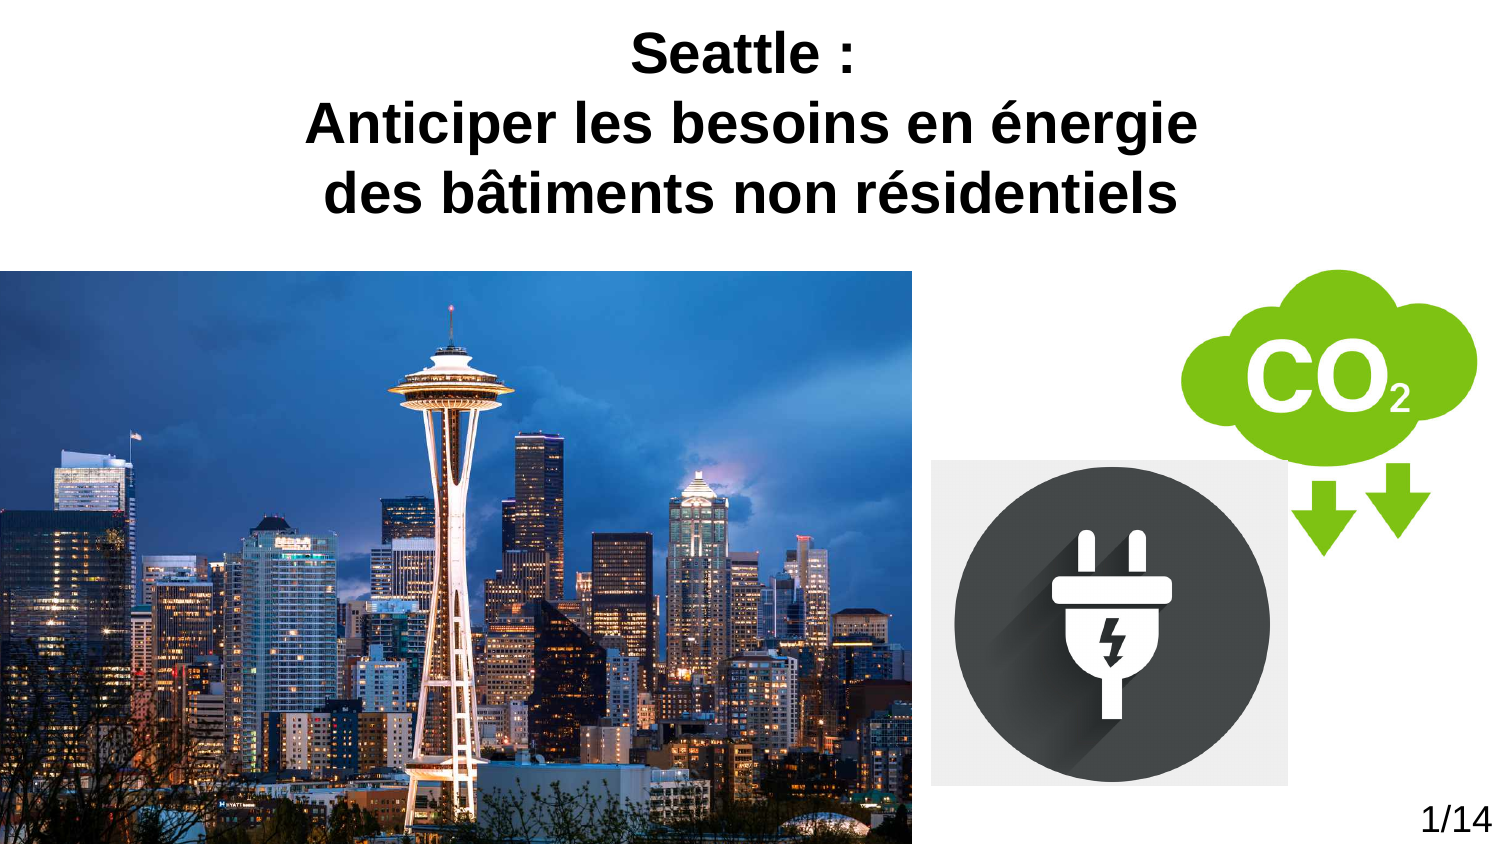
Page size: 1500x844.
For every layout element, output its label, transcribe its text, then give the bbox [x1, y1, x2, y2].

title Seattle : Anticiper les besoins en énergie des bâtiments non résidentiels [263, 0, 1241, 260]
text_box 1/14 [1405, 791, 1500, 844]
picture [931, 247, 1495, 786]
picture [0, 271, 912, 844]
